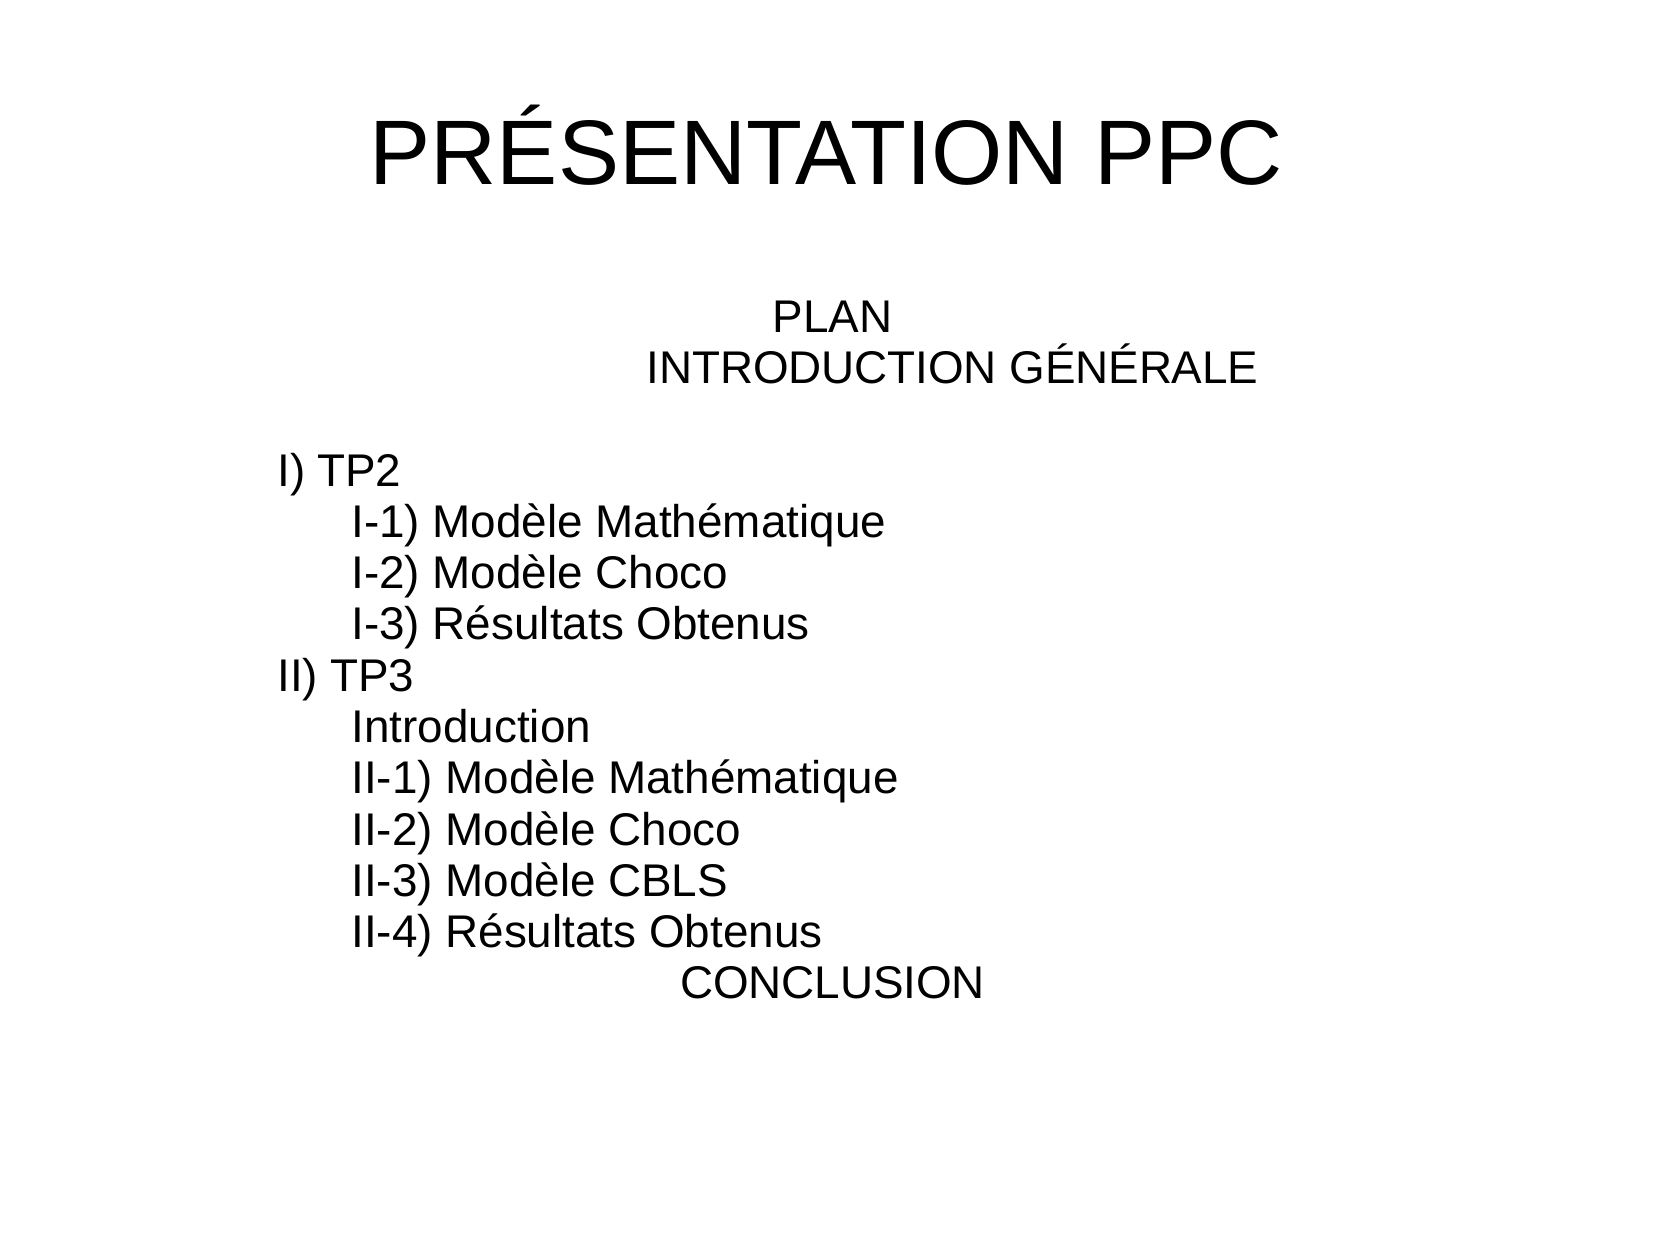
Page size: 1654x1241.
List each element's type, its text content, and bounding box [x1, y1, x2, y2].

text_box PLAN INTRODUCTION GÉNÉRALE I) TP2 I-1) Modèle Mathématique I-2) Modèle Choco I-3) Résultats Obtenus II) TP3 Introduction II-1) Modèle Mathématique II-2) Modèle Choco II-3) Modèle CBLS II-4) Résultats Obtenus CONCLUSION [188, 283, 1477, 1075]
title PRÉSENTATION PPC [82, 49, 1571, 257]
